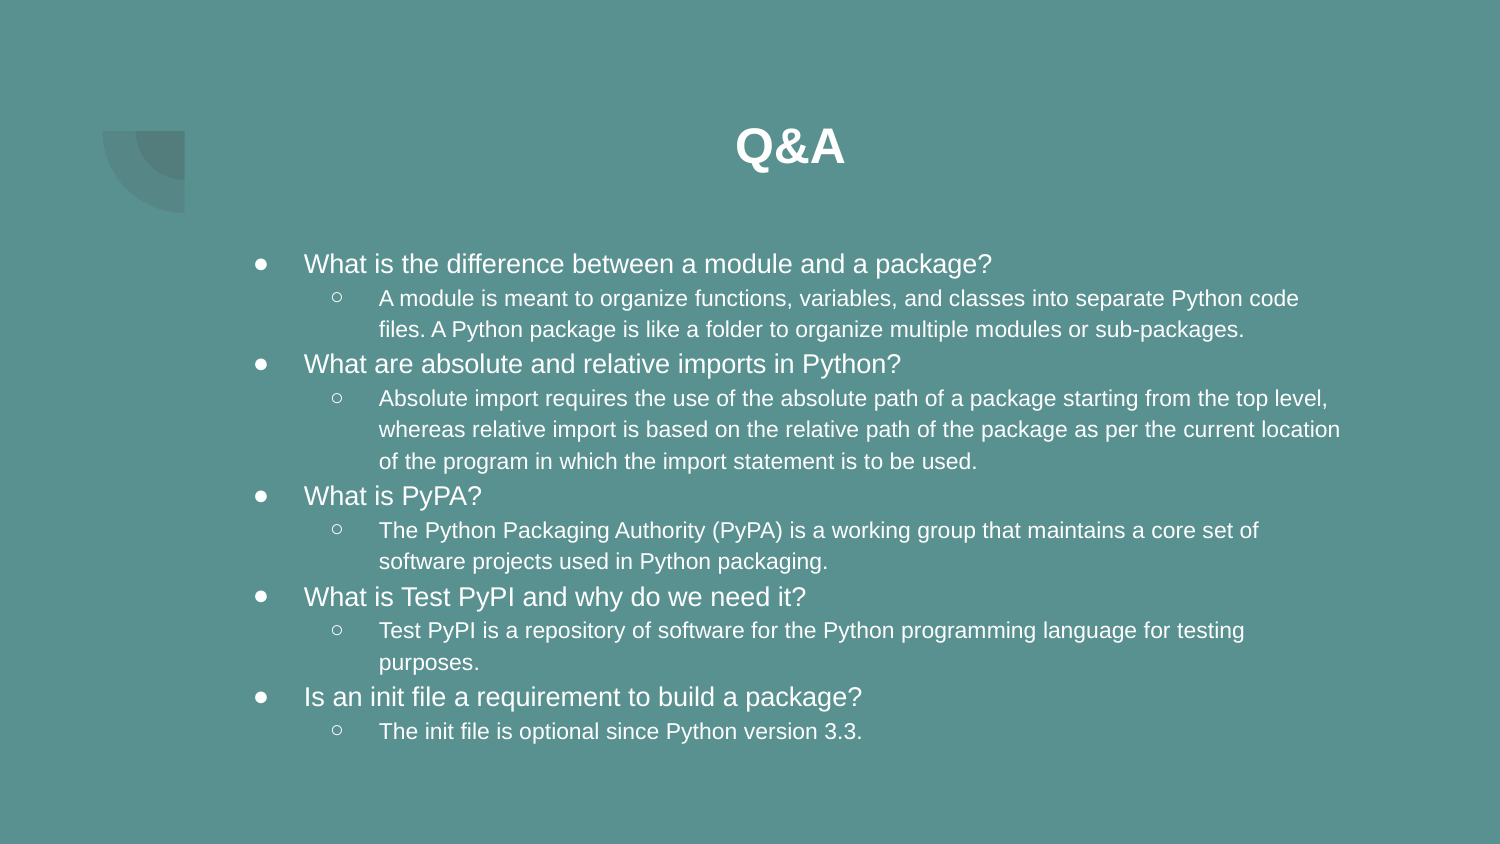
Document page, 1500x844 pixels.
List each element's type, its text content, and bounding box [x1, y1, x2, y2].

list What is the difference between a module and a package? A module is meant to organize functions, variables, and classes into separate Python code files. A Python package is like a folder to organize multiple modules or sub-packages. What are absolute and relative imports in Python? Absolute import requires the use of the absolute path of a package starting from the top level, whereas relative import is based on the relative path of the package as per the current location of the program in which the import statement is to be used. What is PyPA? The Python Packaging Authority (PyPA) is a working group that maintains a core set of software projects used in Python packaging. What is Test PyPI and why do we need it? Test PyPI is a repository of software for the Python programming language for testing purposes. Is an init file a requirement to build a package? The init file is optional since Python version 3.3. [213, 226, 1368, 744]
title Q&A [213, 98, 1368, 226]
